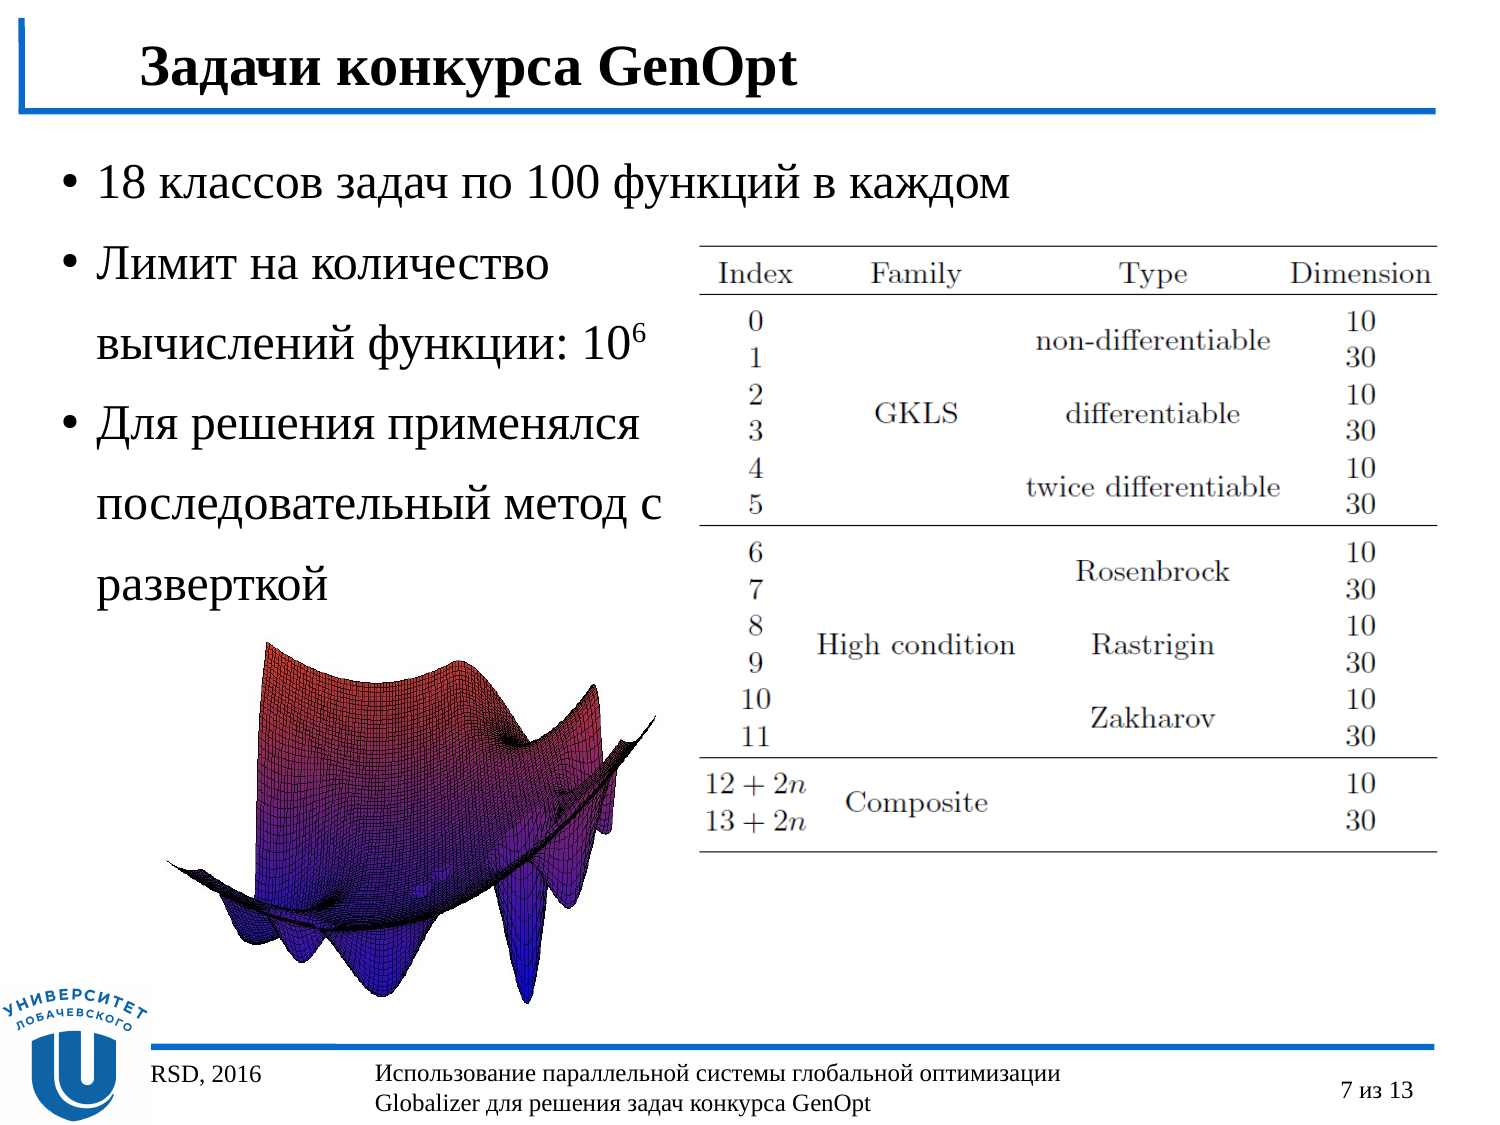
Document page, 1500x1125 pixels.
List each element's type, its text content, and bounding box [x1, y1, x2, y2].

picture [0, 984, 151, 1125]
text_box 18 классов задач по 100 функций в каждом Лимит на количество вычислений функции: 106 Для решения применялся последовательный метод с разверткой [45, 147, 1396, 853]
picture [671, 237, 1456, 871]
text_box Задачи конкурса GenOpt [124, 24, 1400, 100]
picture [165, 853, 661, 1013]
